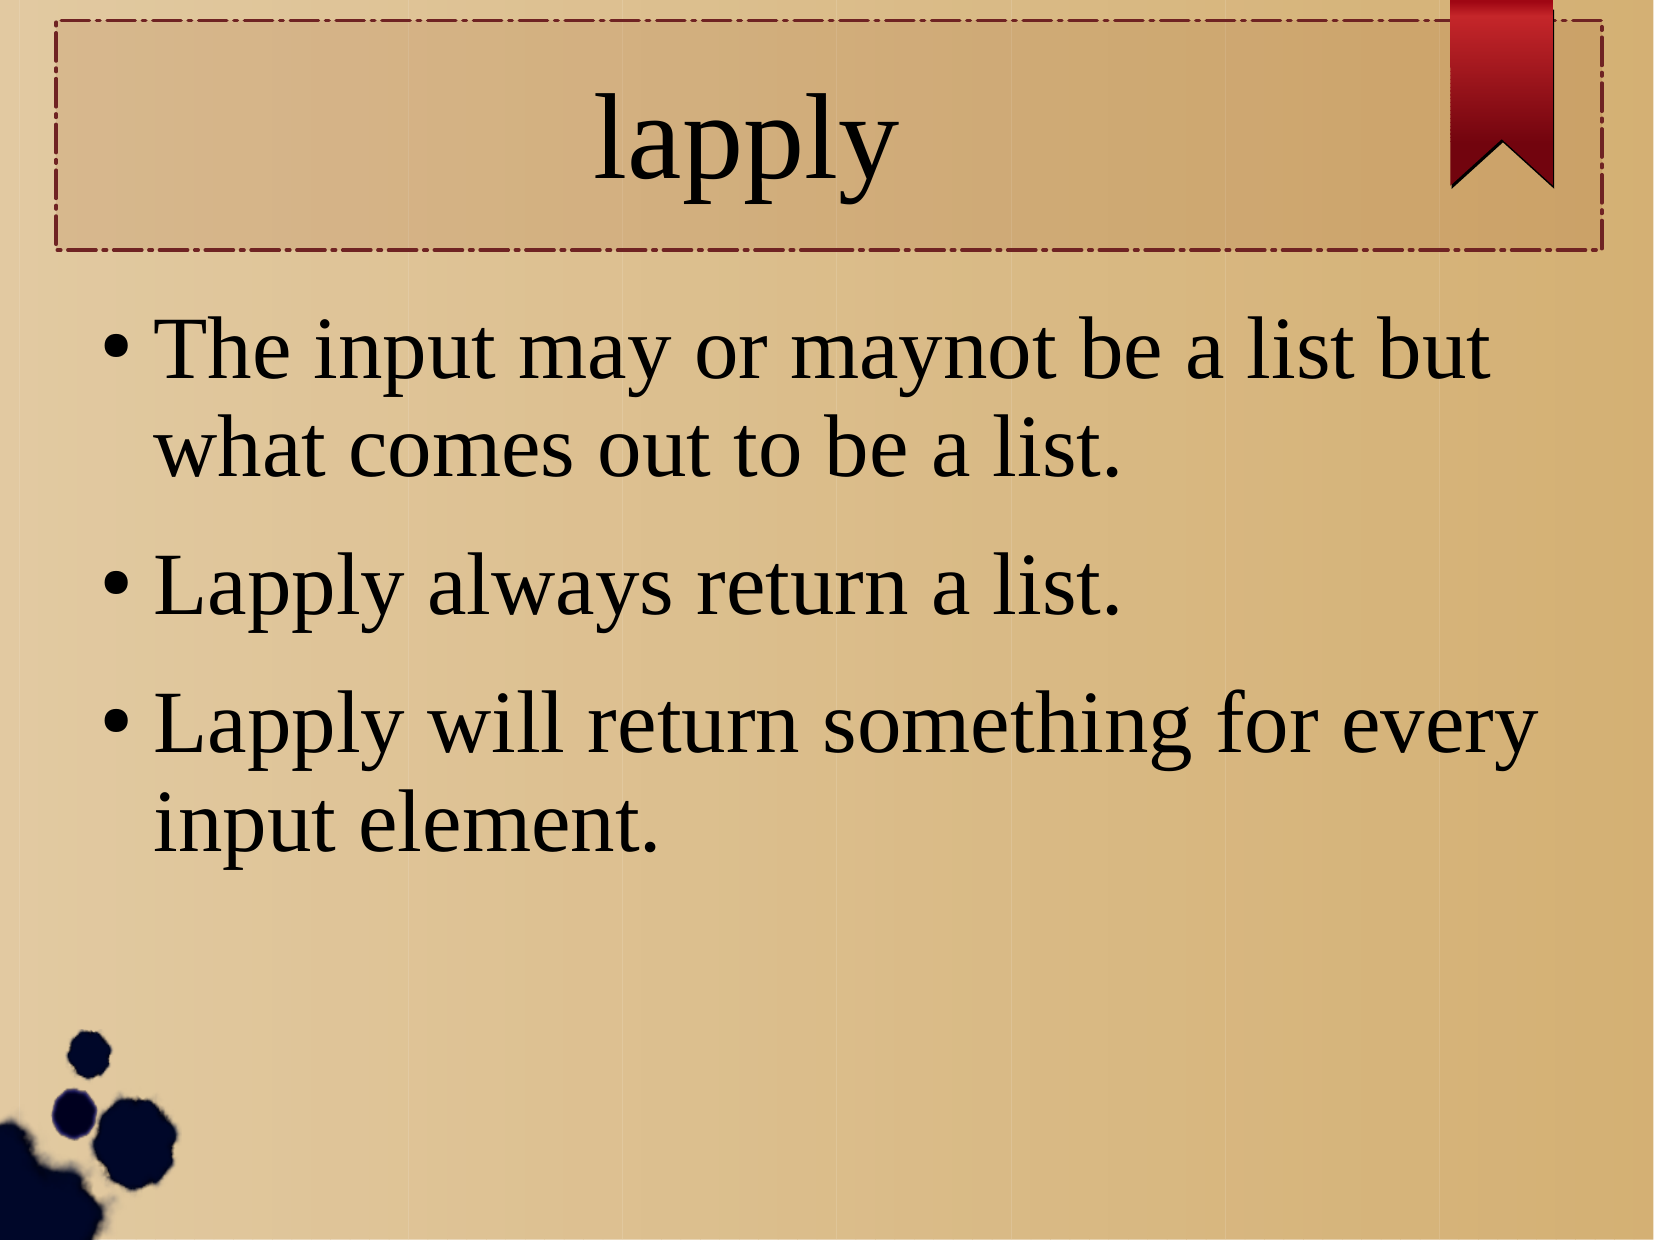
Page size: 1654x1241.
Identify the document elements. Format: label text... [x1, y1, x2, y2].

list The input may or maynot be a list but what comes out to be a list. Lapply always return a list. Lapply will return something for every input element. [82, 299, 1571, 1019]
title lapply [82, 47, 1412, 229]
